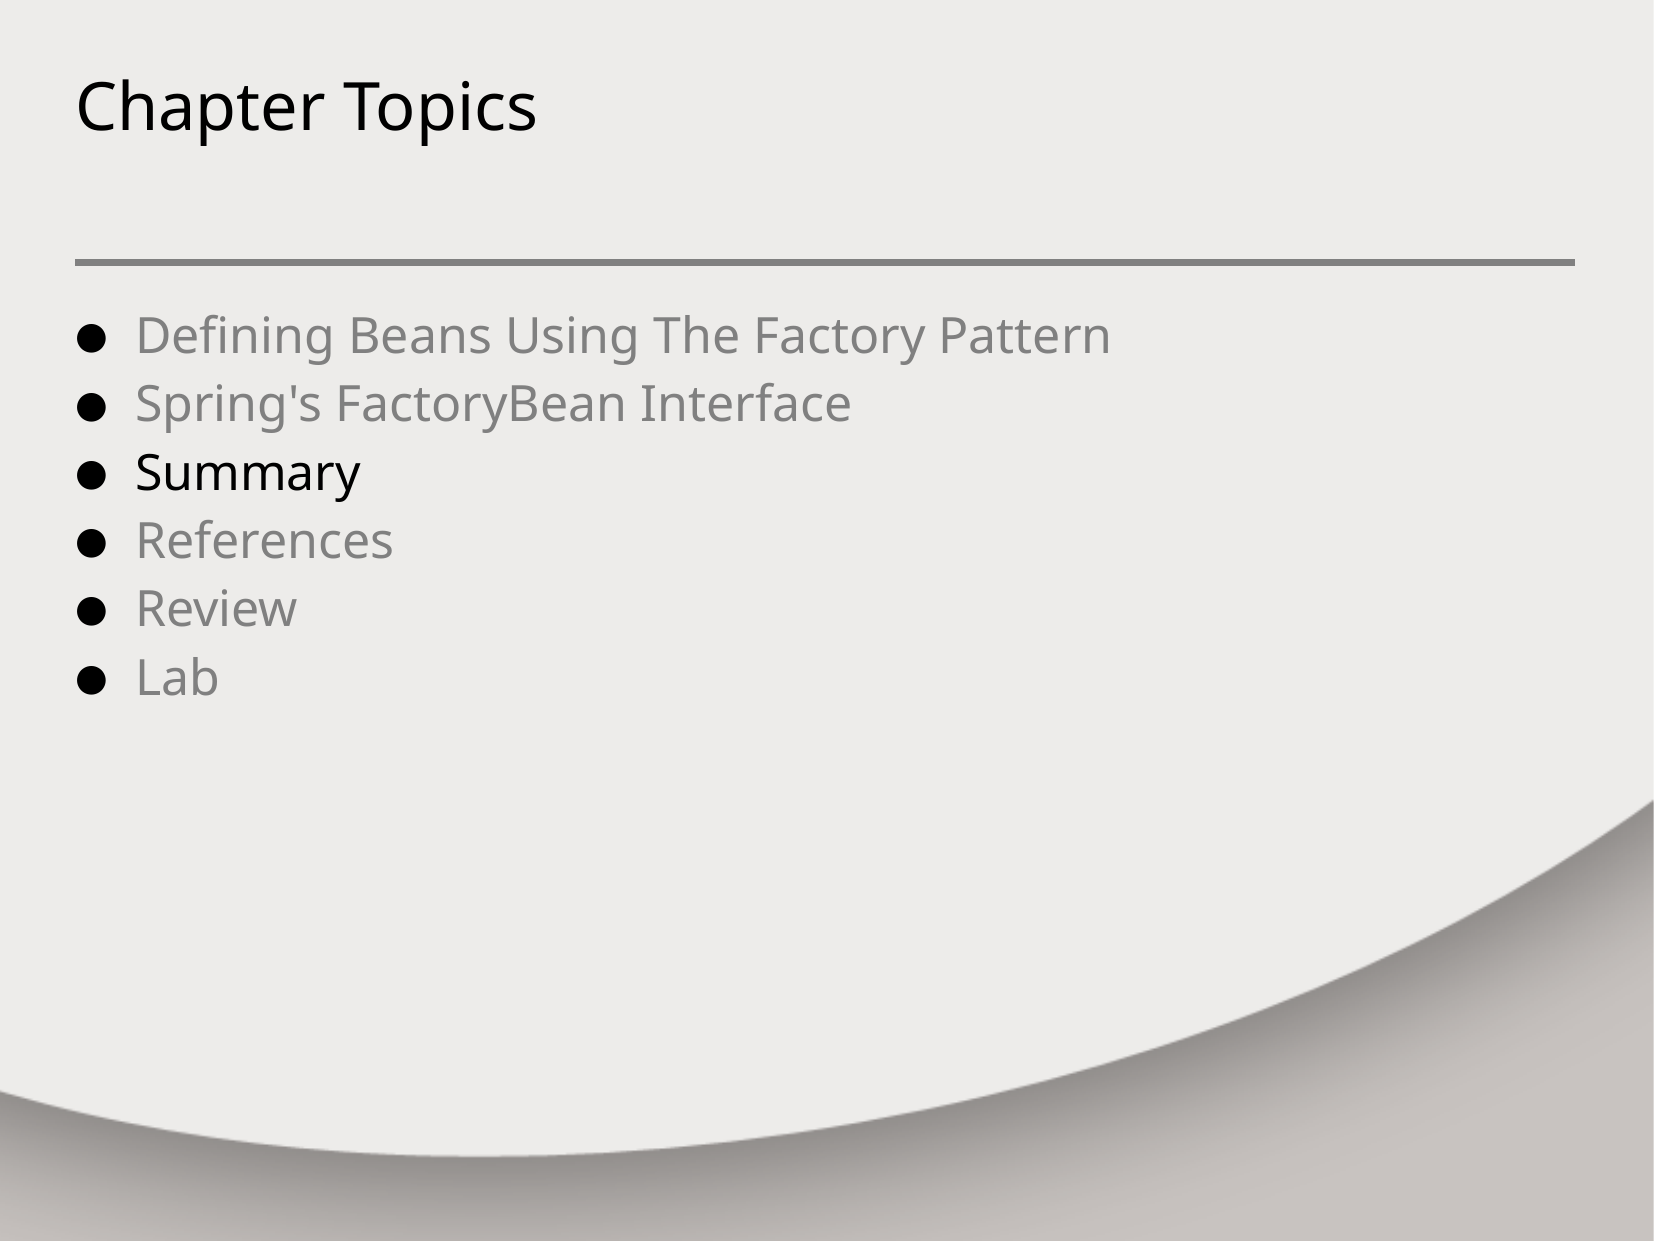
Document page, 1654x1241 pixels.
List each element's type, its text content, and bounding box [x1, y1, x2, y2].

list Defining Beans Using The Factory Pattern Spring's FactoryBean Interface Summary References Review Lab [75, 300, 1576, 1163]
picture [0, 0, 1654, 1241]
title Chapter Topics [75, 75, 1576, 226]
